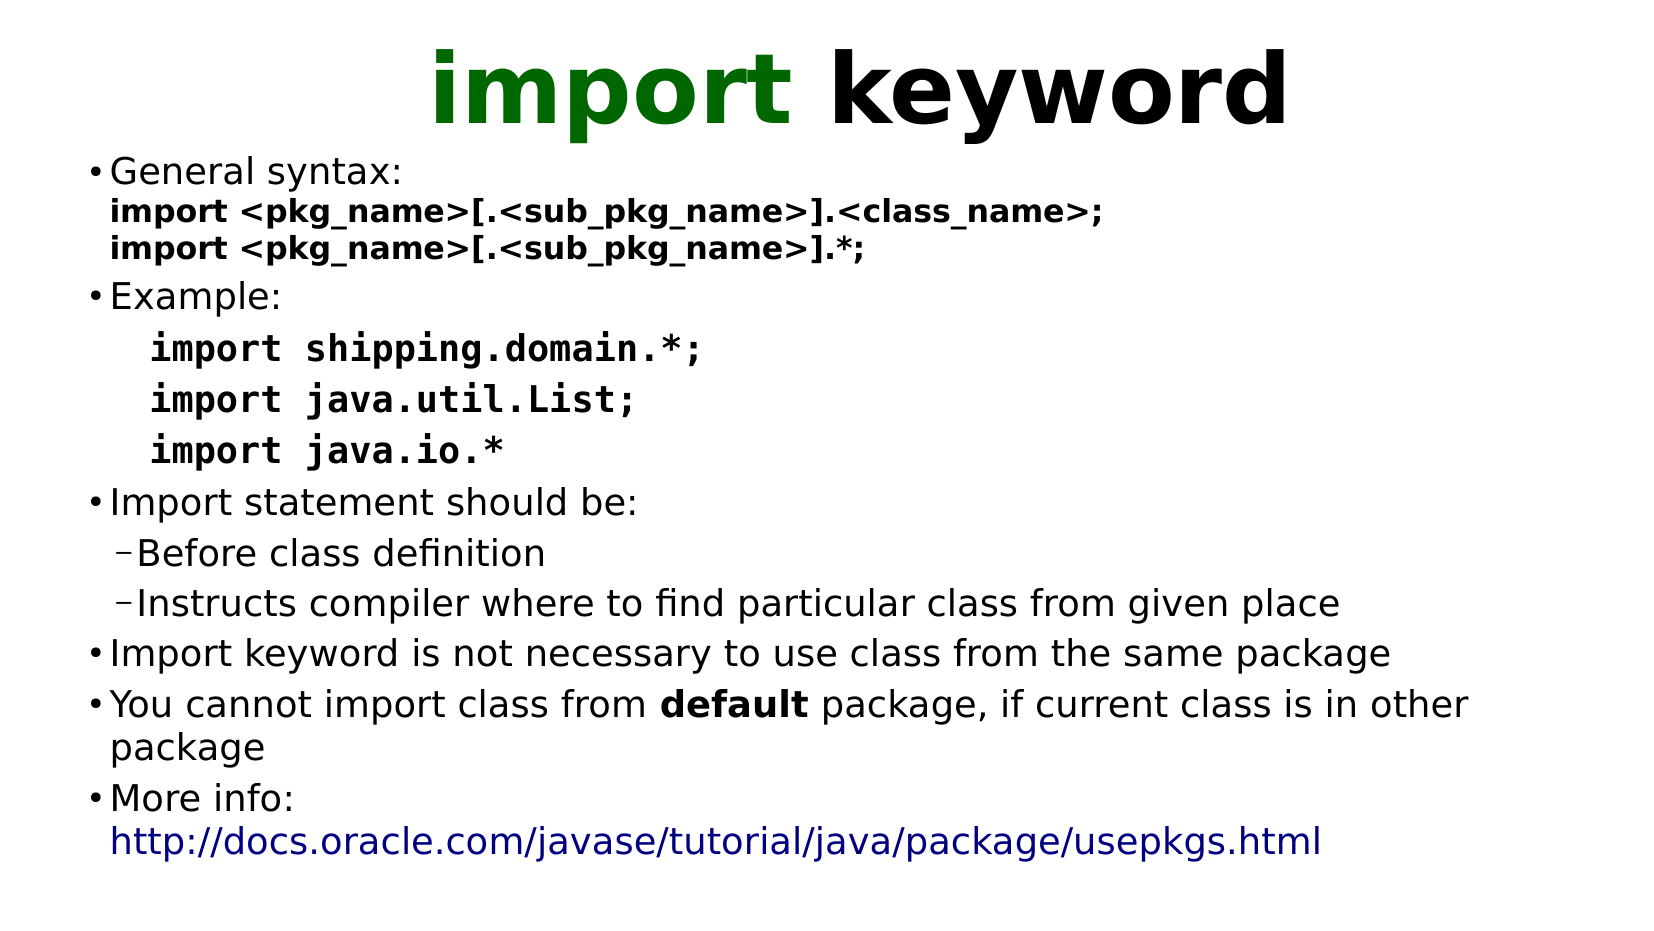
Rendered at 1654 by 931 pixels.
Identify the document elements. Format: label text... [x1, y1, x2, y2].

list General syntax: import <pkg_name>[.<sub_pkg_name>].<class_name>; import <pkg_name>[.<sub_pkg_name>].*; Example: import shipping.domain.*; import java.util.List; import java.io.* Import statement should be: Before class definition Instructs compiler where to find particular class from given place Import keyword is not necessary to use class from the same package You cannot import class from default package, if current class is in other package More info: http://docs.oracle.com/javase/tutorial/java/package/usepkgs.html [82, 150, 1538, 869]
title import keyword [82, 29, 1571, 151]
